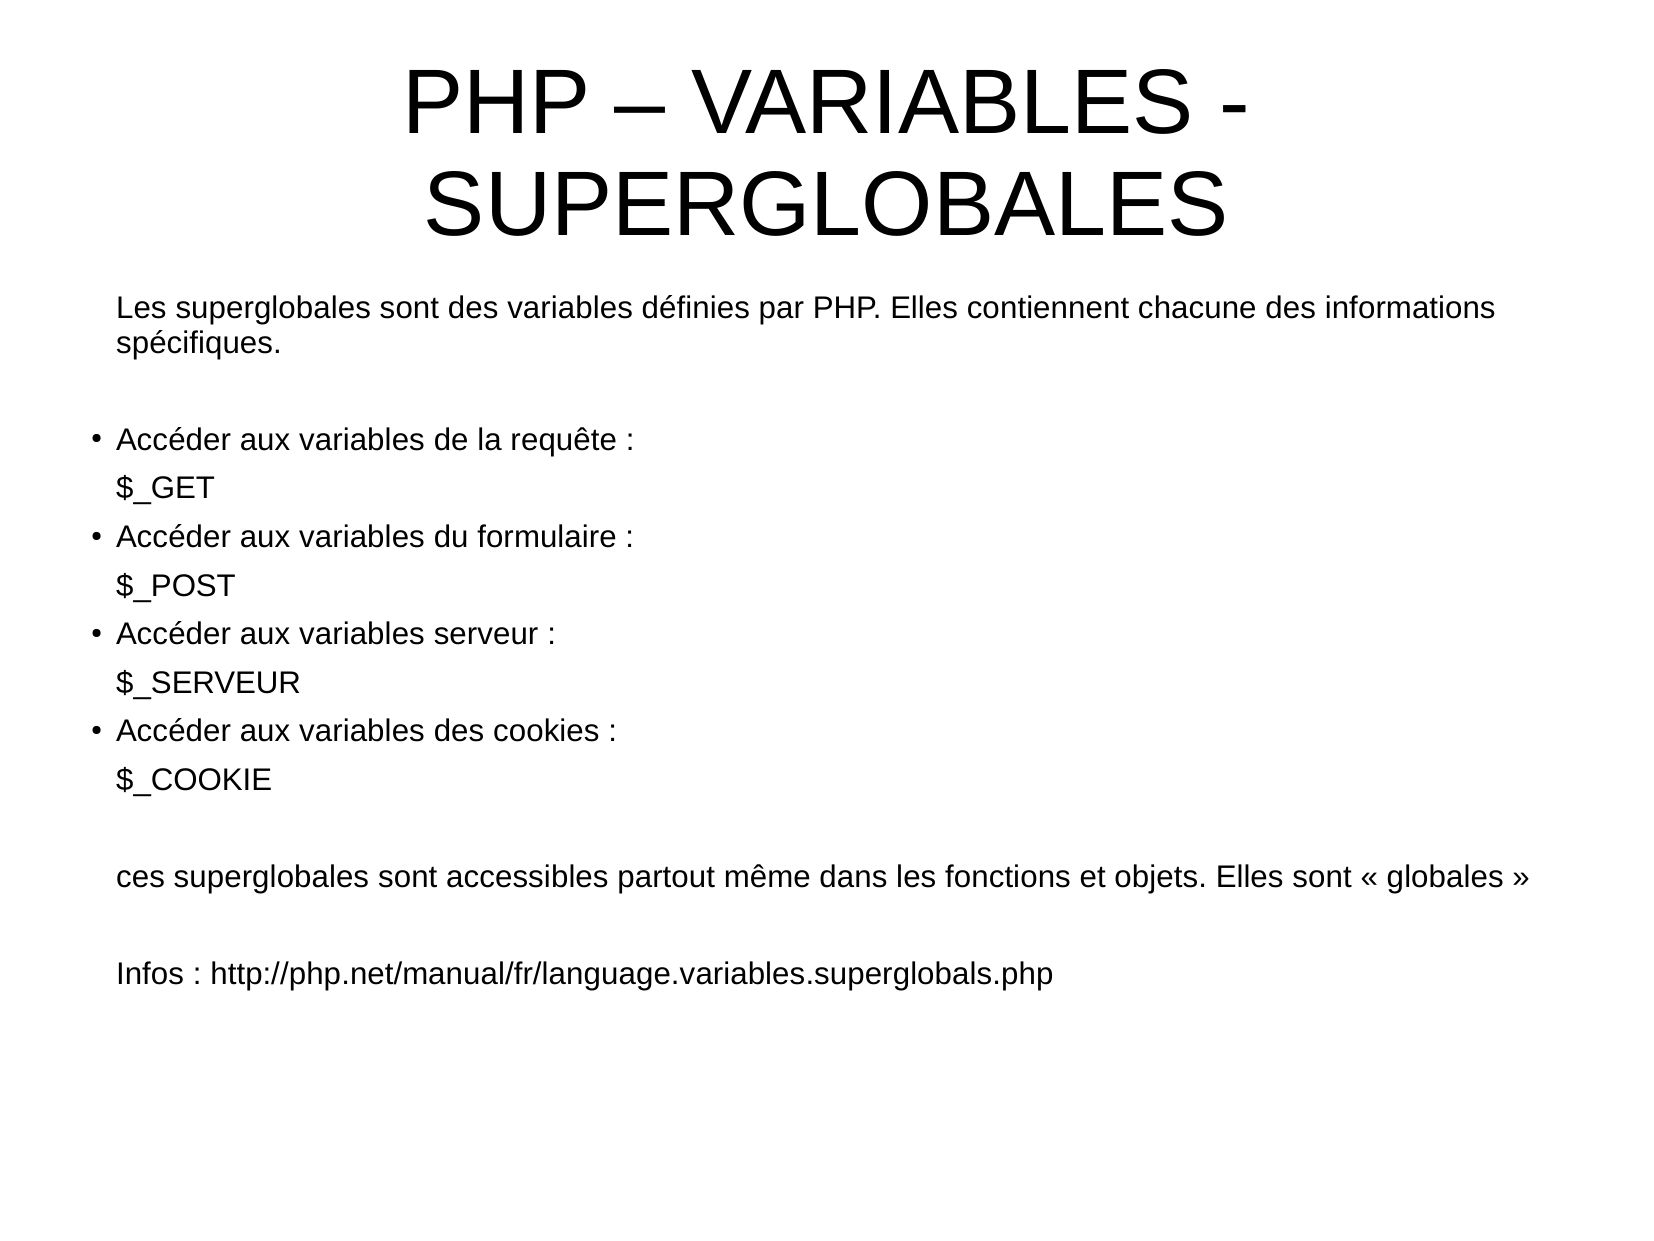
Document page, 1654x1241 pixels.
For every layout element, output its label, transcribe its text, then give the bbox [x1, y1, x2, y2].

title PHP – VARIABLES - SUPERGLOBALES [82, 49, 1571, 257]
list Les superglobales sont des variables définies par PHP. Elles contiennent chacune des informations spécifiques. Accéder aux variables de la requête : $_GET Accéder aux variables du formulaire : $_POST Accéder aux variables serveur : $_SERVEUR Accéder aux variables des cookies : $_COOKIE ces superglobales sont accessibles partout même dans les fonctions et objets. Elles sont « globales » Infos : http://php.net/manual/fr/language.variables.superglobals.php [82, 290, 1571, 1010]
